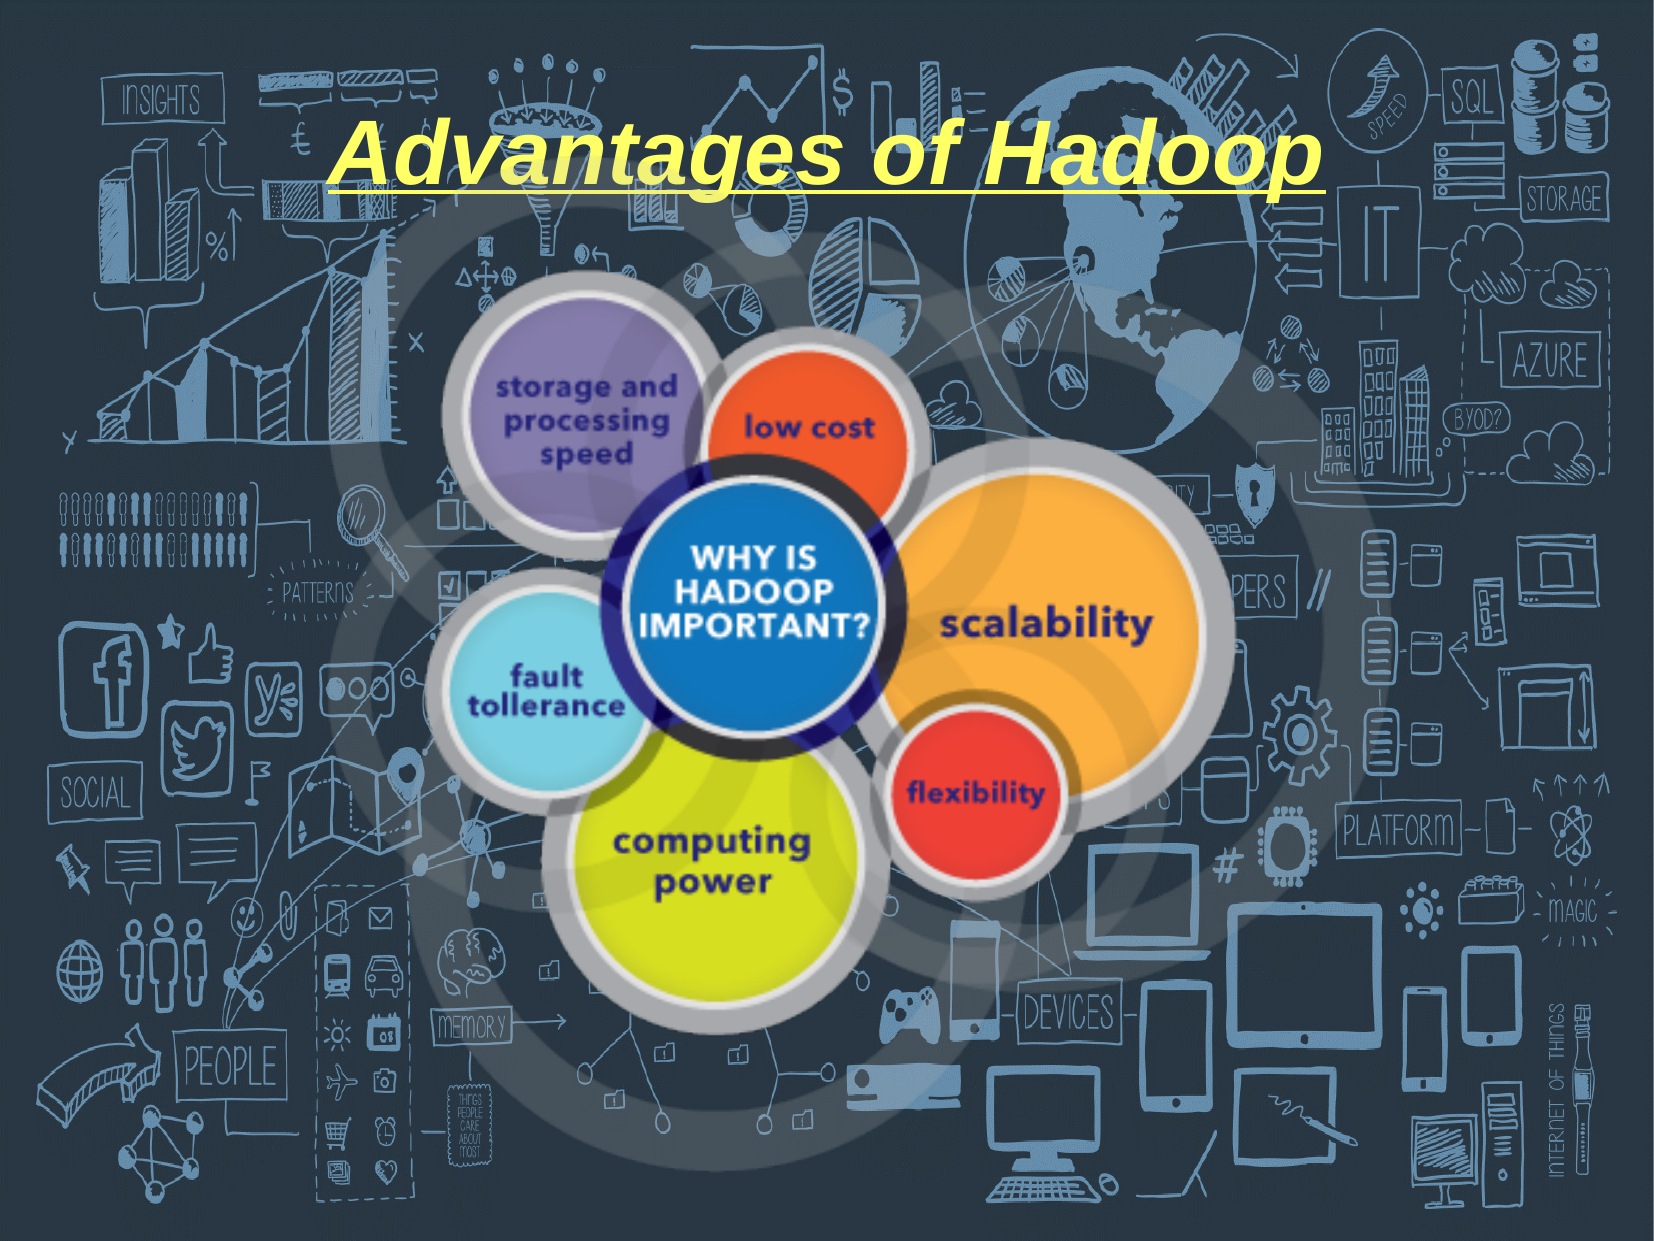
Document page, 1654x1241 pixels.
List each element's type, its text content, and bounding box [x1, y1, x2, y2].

picture [0, 0, 1654, 1241]
title Advantages of Hadoop [82, 49, 1571, 257]
